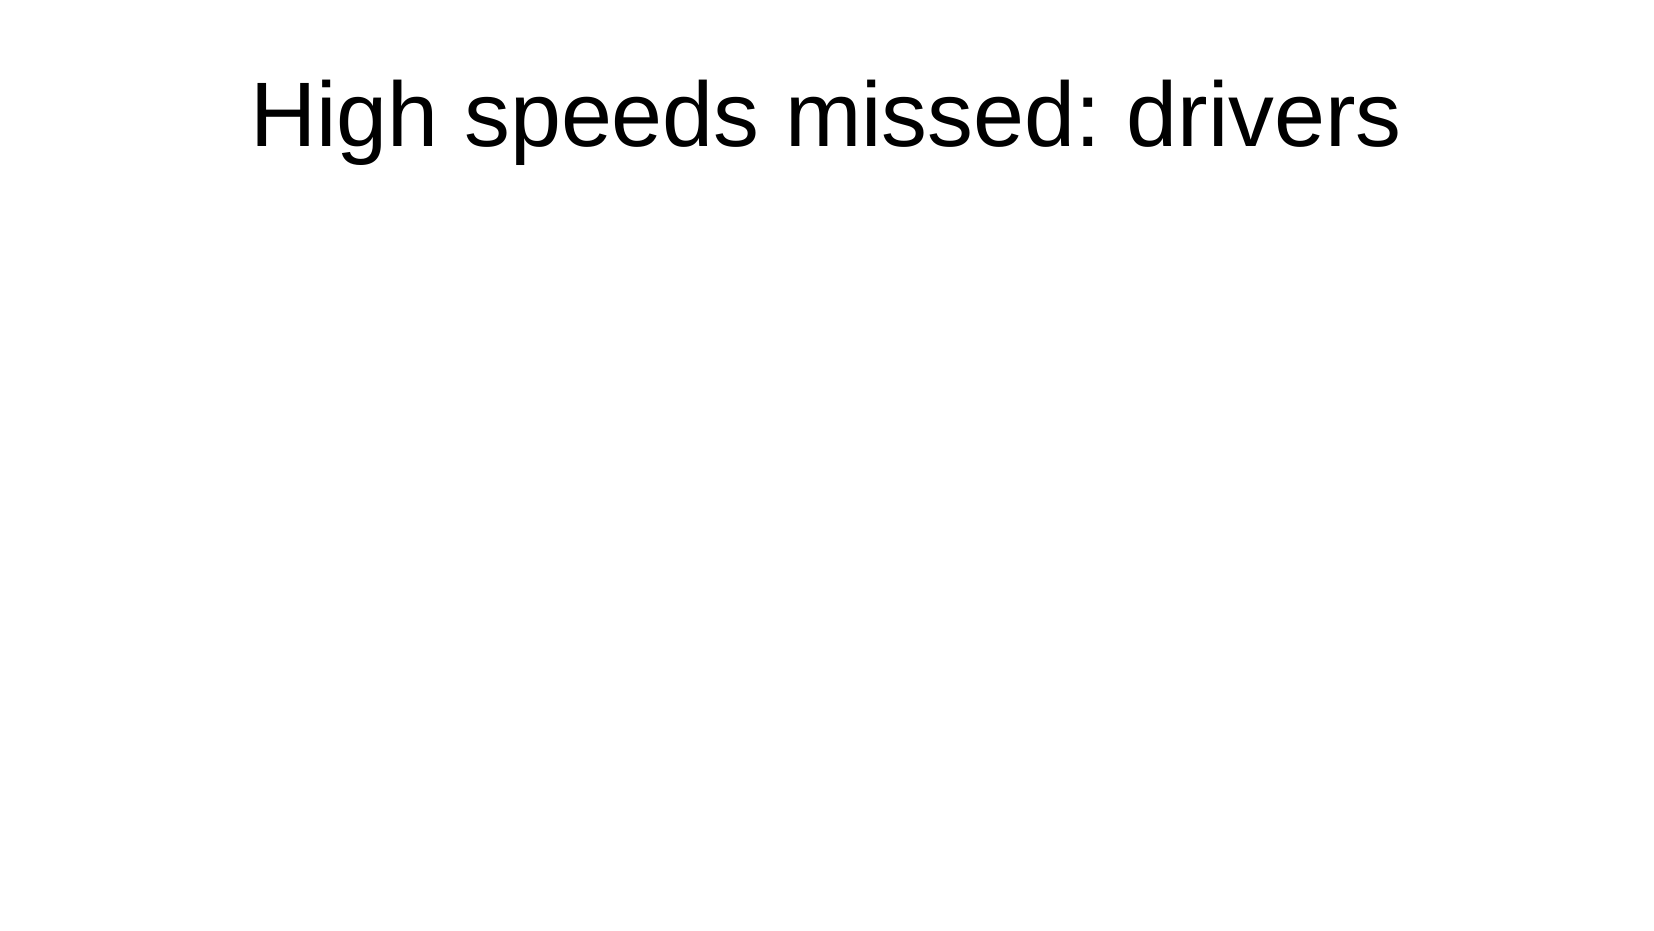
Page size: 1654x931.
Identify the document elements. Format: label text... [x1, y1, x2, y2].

title High speeds missed: drivers [82, 37, 1571, 193]
